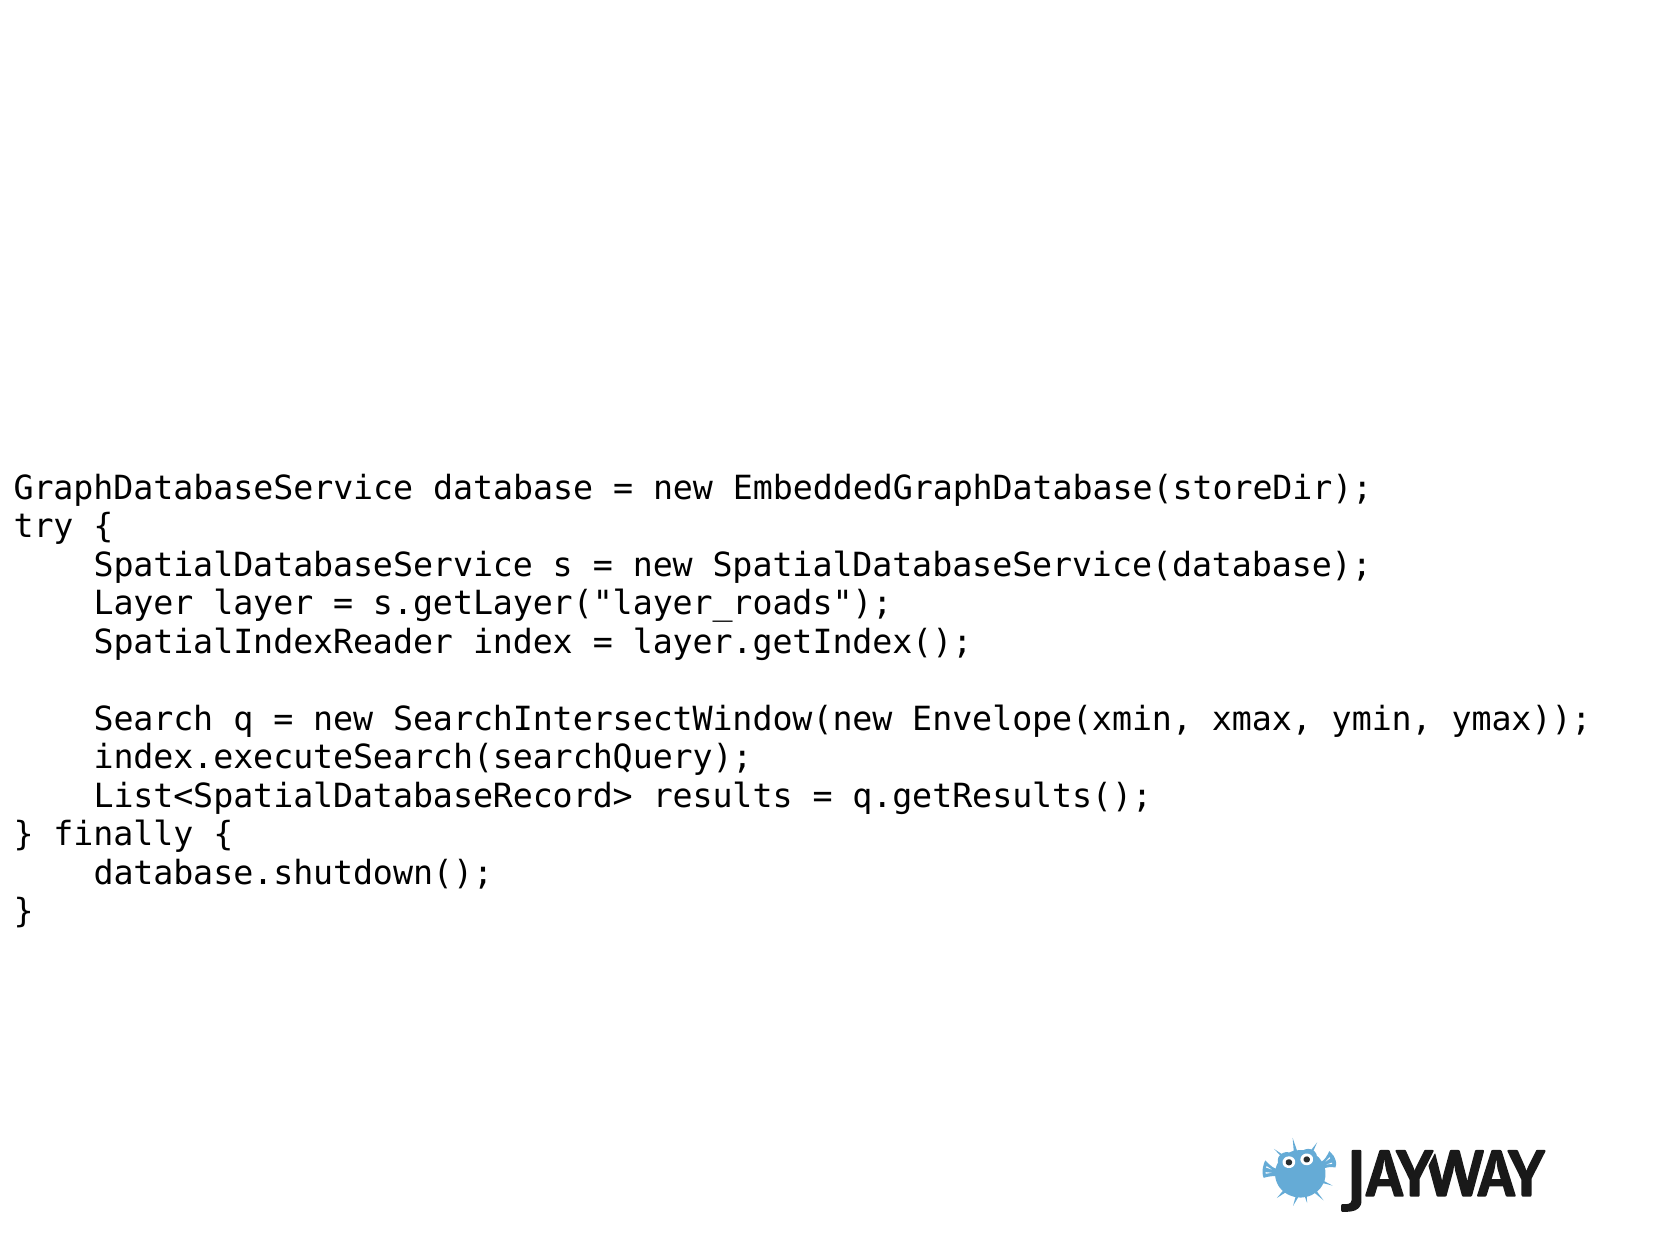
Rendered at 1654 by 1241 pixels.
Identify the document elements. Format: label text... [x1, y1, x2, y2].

subtitle GraphDatabaseService database = new EmbeddedGraphDatabase(storeDir); try { SpatialDatabaseService s = new SpatialDatabaseService(database); Layer layer = s.getLayer("layer_roads"); SpatialIndexReader index = layer.getIndex(); Search q = new SearchIntersectWindow(new Envelope(xmin, xmax, ymin, ymax)); index.executeSearch(searchQuery); List<SpatialDatabaseRecord> results = q.getResults(); } finally { database.shutdown(); } [13, 297, 1653, 1102]
